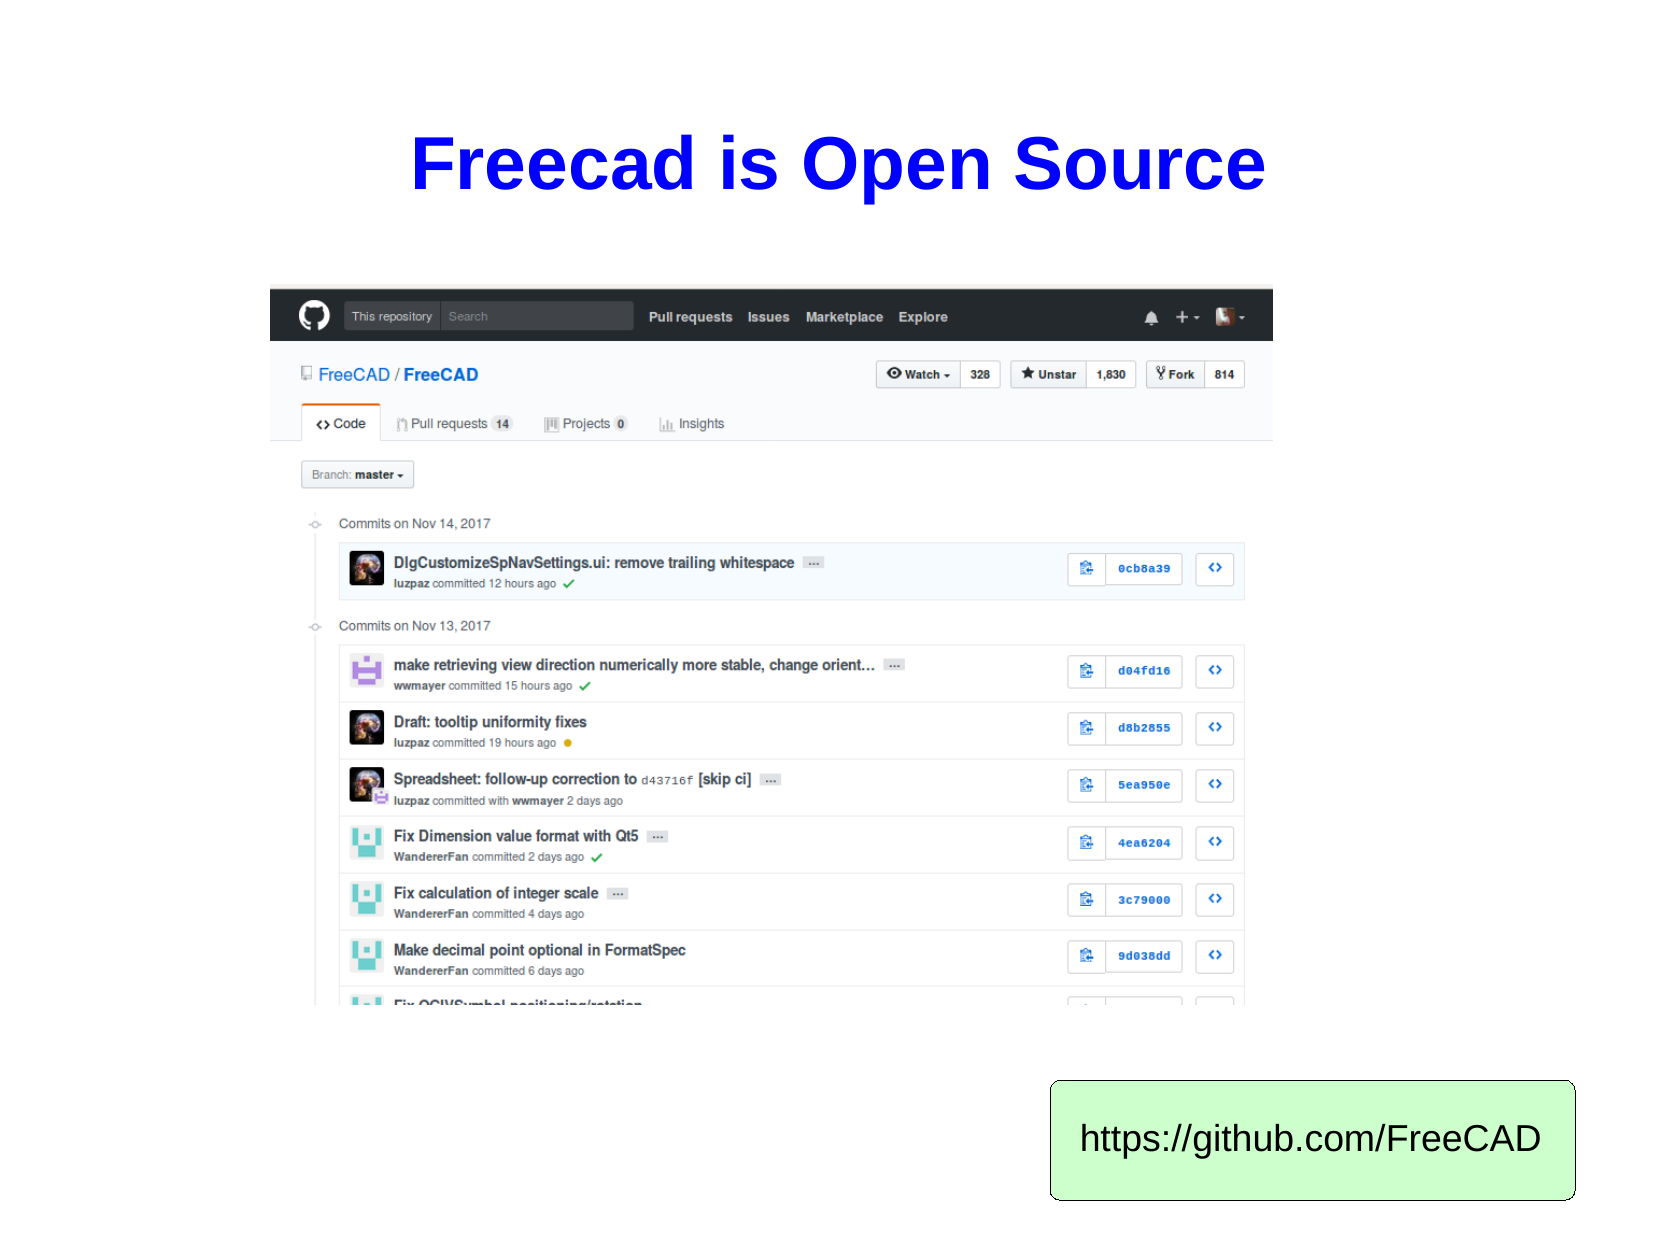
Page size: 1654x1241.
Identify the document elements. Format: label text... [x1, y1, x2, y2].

title Freecad is Open Source [119, 102, 1560, 226]
picture [270, 284, 1273, 1006]
text_box [1050, 1080, 1576, 1201]
text_box https://github.com/FreeCAD [1065, 1110, 1557, 1167]
